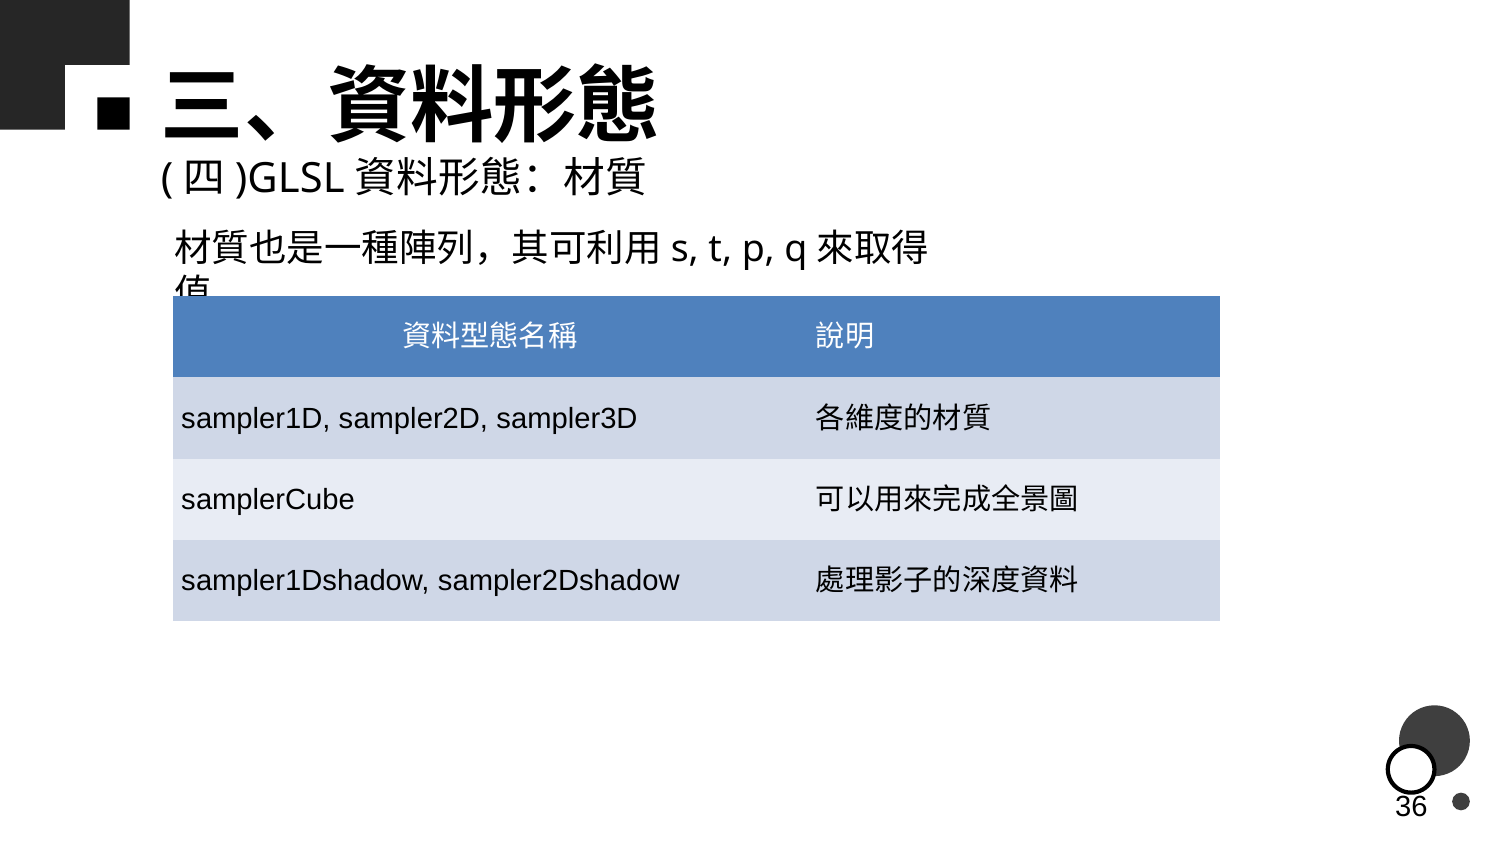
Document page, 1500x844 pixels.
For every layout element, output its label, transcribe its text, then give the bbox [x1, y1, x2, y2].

table_cell sampler1D, sampler2D, sampler3D [173, 377, 807, 459]
title 三、資料形態 [145, 32, 845, 173]
table_cell 處理影子的深度資料 [807, 540, 1220, 621]
table_cell 各維度的材質 [807, 377, 1220, 459]
table_header 資料型態名稱 [173, 296, 807, 377]
text_box [0, 0, 130, 130]
text_box 材質也是一種陣列，其可利用s, t, p, q來取得值 [159, 216, 967, 322]
table_cell sampler1Dshadow, sampler2Dshadow [173, 540, 807, 621]
table_cell samplerCube [173, 459, 807, 540]
slide_number <number> [1092, 782, 1443, 827]
table_header 說明 [807, 296, 1220, 377]
text_box [1452, 792, 1470, 811]
text_box [1387, 705, 1470, 782]
text_box (四)GLSL資料形態：材質 [145, 143, 714, 209]
table_cell 可以用來完成全景圖 [807, 459, 1220, 540]
text_box [97, 97, 130, 130]
